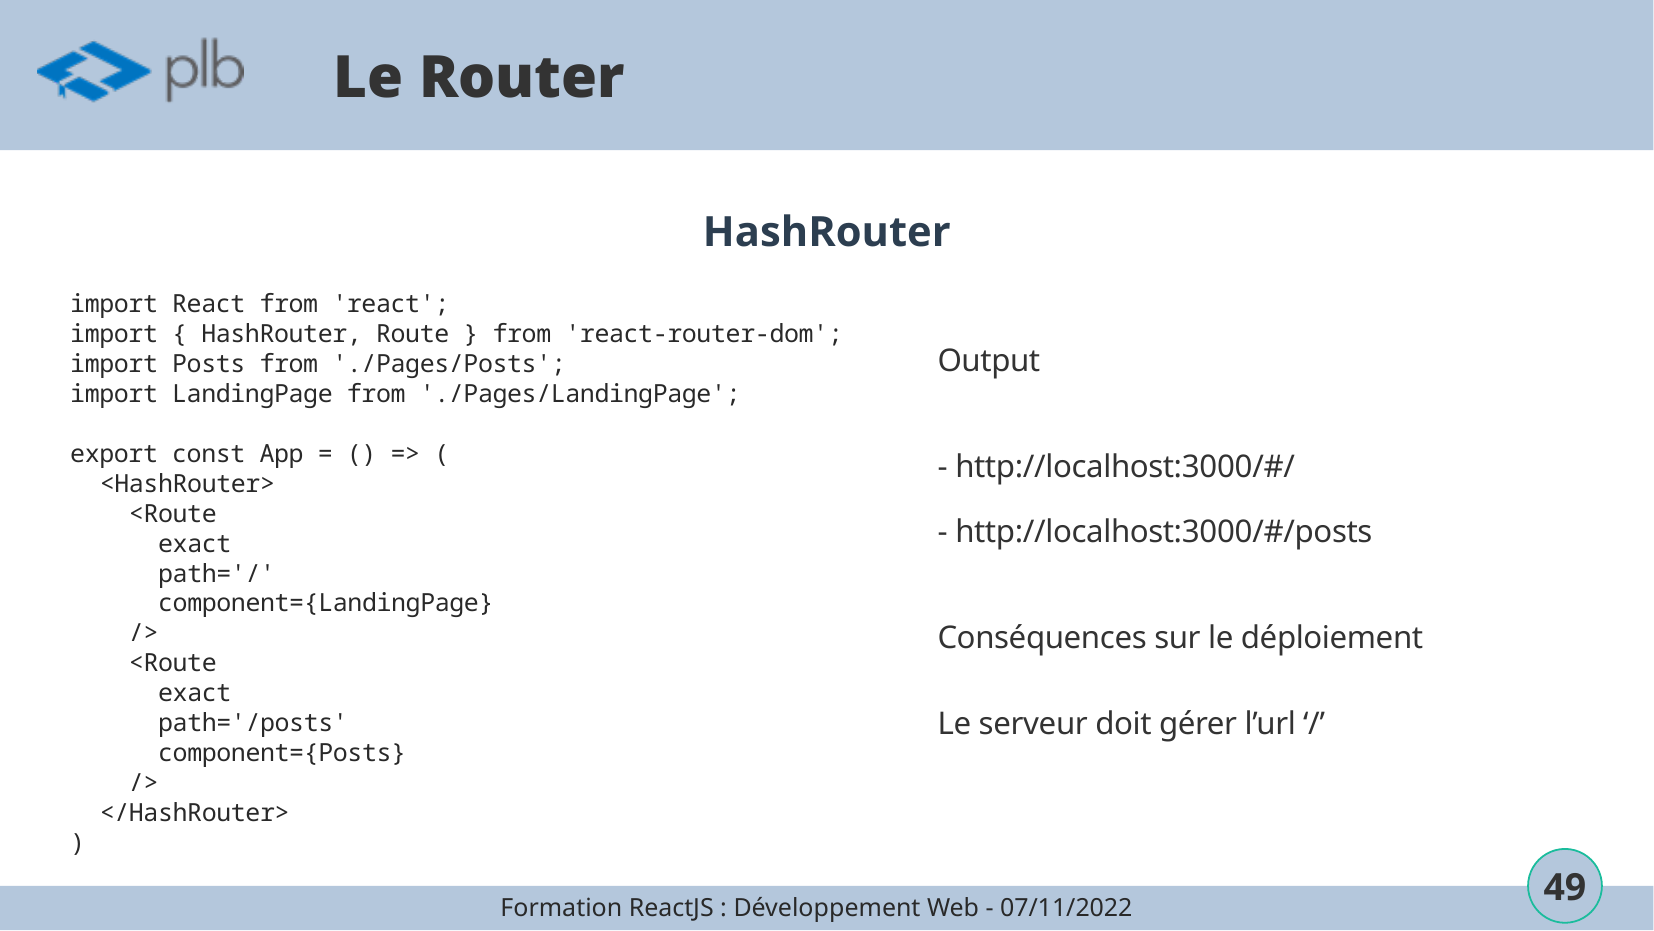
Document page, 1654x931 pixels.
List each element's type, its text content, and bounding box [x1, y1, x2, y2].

text_box import React from 'react'; import { HashRouter, Route } from 'react-router-dom'; import Posts from './Pages/Posts'; import LandingPage from './Pages/LandingPage'; export const App = () => ( <HashRouter> <Route exact path='/' component={LandingPage} /> <Route exact path='/posts' component={Posts} /> </HashRouter> ) [55, 280, 900, 931]
text_box Formation ReactJS : Développement Web - 07/11/2022 [461, 888, 1173, 926]
picture [37, 33, 244, 113]
title Le Router [333, 0, 1613, 151]
text_box Output - http://localhost:3000/#/ - http://localhost:3000/#/posts Conséquences sur le déploiement Le serveur doit gérer l’url ‘/’ [937, 337, 1501, 668]
text_box HashRouter [59, 201, 1595, 244]
